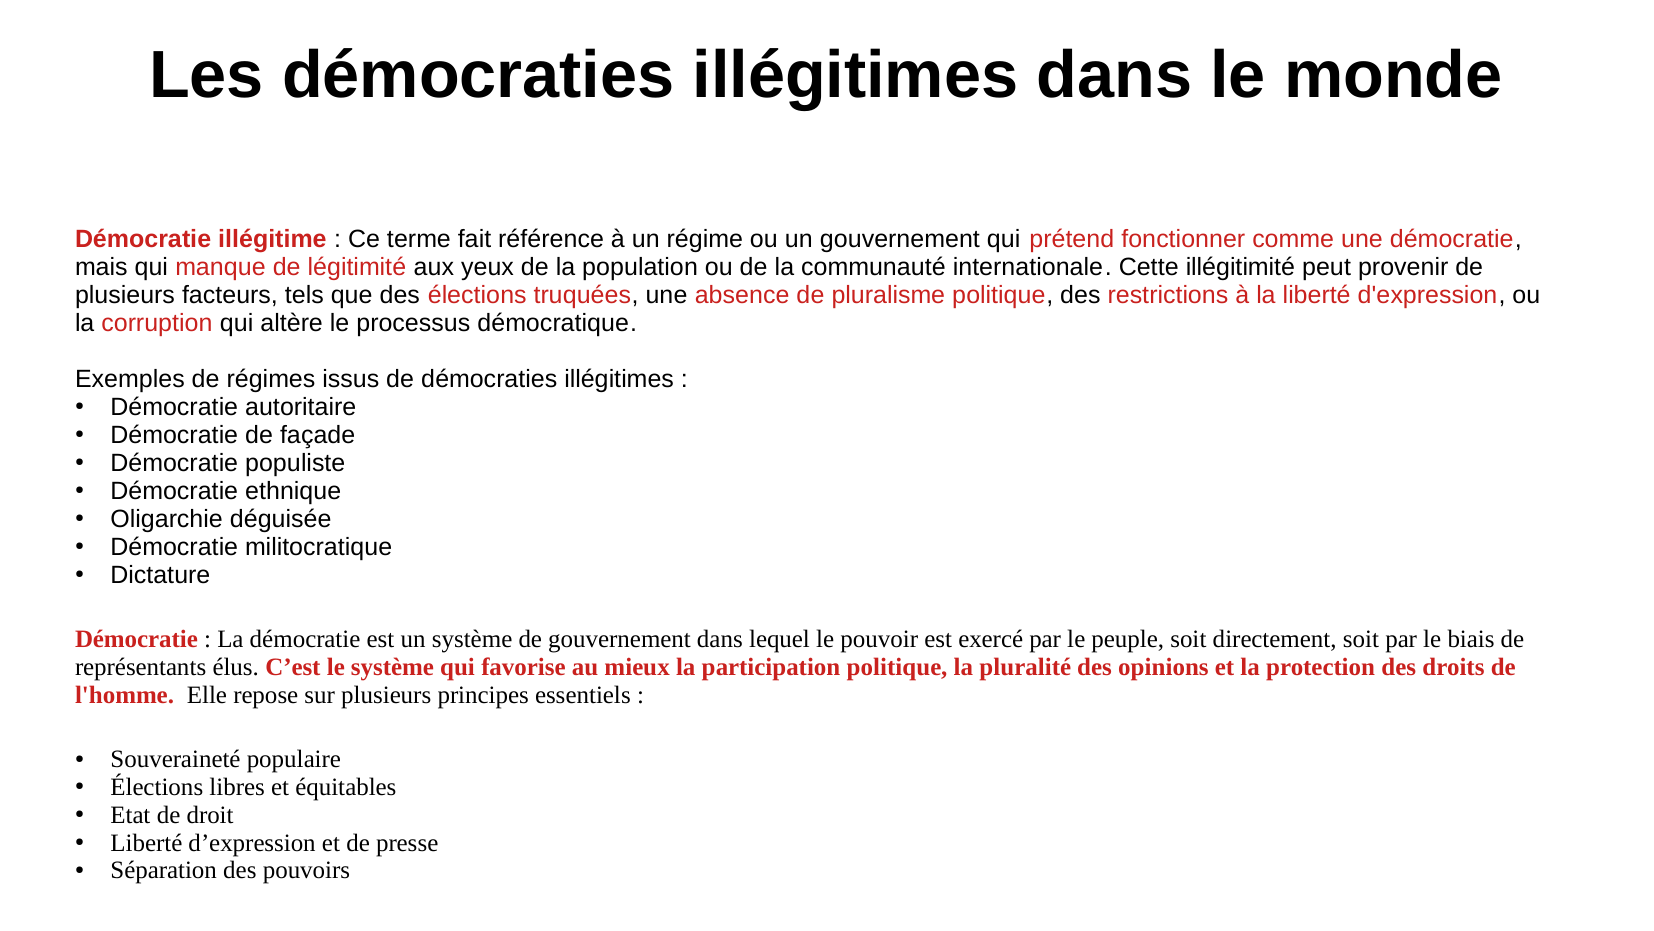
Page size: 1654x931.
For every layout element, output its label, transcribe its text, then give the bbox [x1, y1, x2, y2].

title Les démocraties illégitimes dans le monde [82, 0, 1571, 224]
text_box Démocratie illégitime : Ce terme fait référence à un régime ou un gouvernement qui prétend fonctionner comme une démocratie, mais qui manque de légitimité aux yeux de la population ou de la communauté internationale. Cette illégitimité peut provenir de plusieurs facteurs, tels que des élections truquées, une absence de pluralisme politique, des restrictions à la liberté d'expression, ou la corruption qui altère le processus démocratique. Exemples de régimes issus de démocraties illégitimes : Démocratie autoritaire Démocratie de façade Démocratie populiste Démocratie ethnique Oligarchie déguisée Démocratie militocratique Dictature Démocratie : La démocratie est un système de gouvernement dans lequel le pouvoir est exercé par le peuple, soit directement, soit par le biais de représentants élus. C’est le système qui favorise au mieux la participation politique, la pluralité des opinions et la protection des droits de l'homme. Elle repose sur plusieurs principes essentiels : Souveraineté populaire Élections libres et équitables Etat de droit Liberté d’expression et de presse Séparation des pouvoirs [75, 187, 1564, 931]
